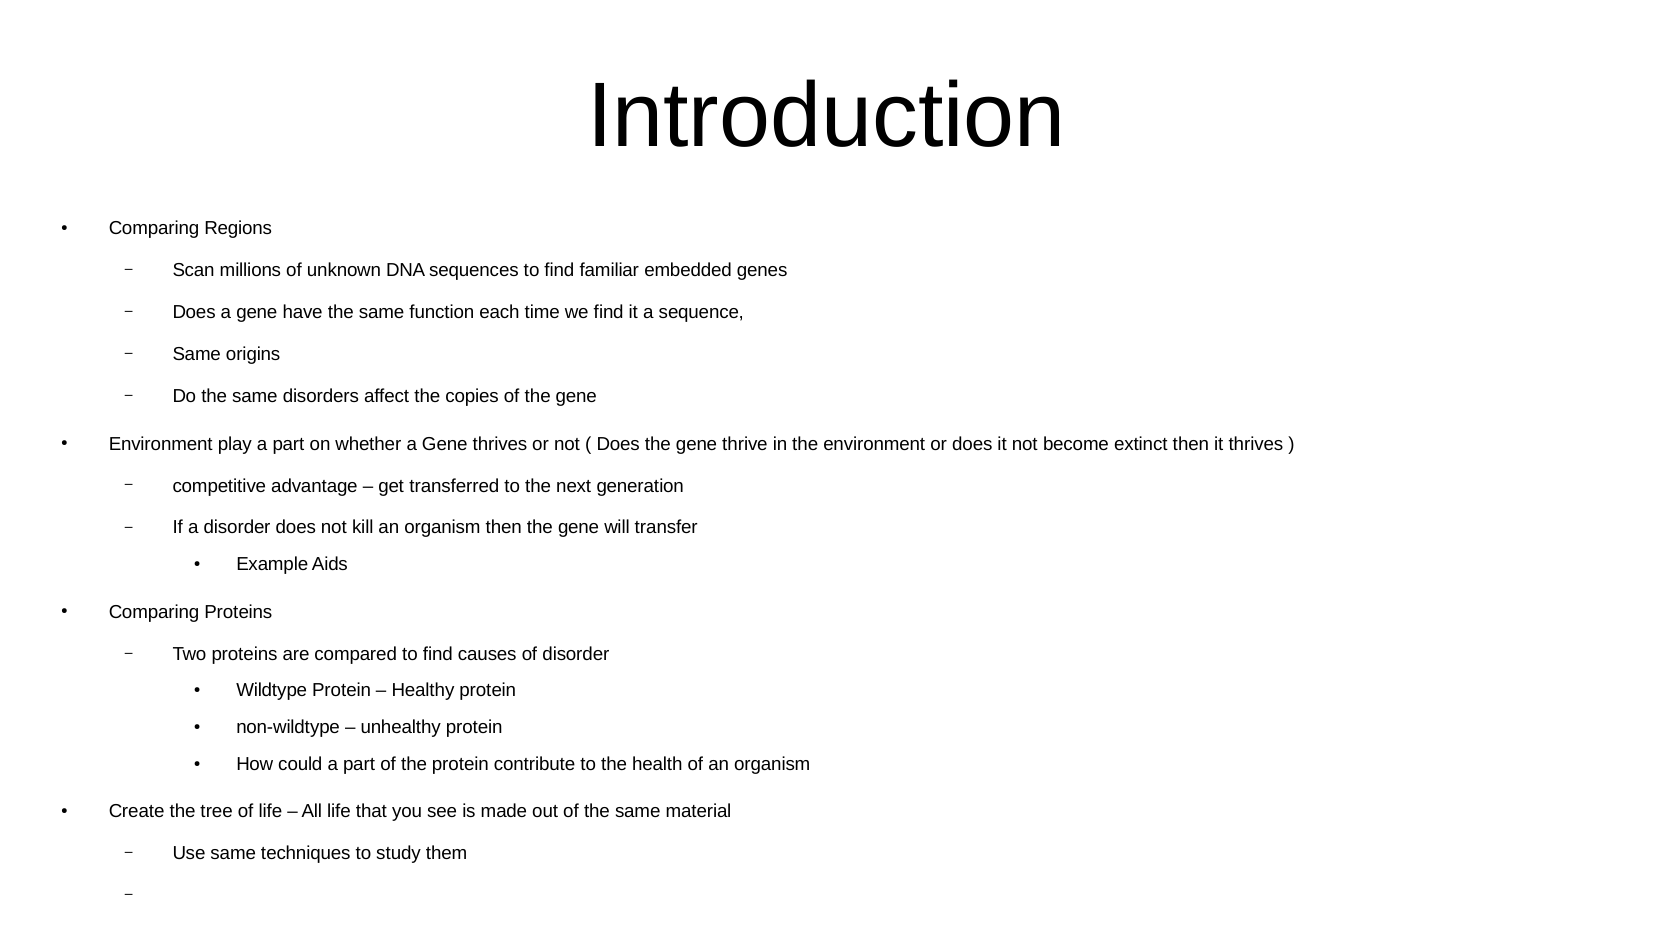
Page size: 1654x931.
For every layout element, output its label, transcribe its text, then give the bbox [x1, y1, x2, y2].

title Introduction [82, 37, 1571, 193]
list Comparing Regions Scan millions of unknown DNA sequences to find familiar embedded genes Does a gene have the same function each time we find it a sequence, Same origins Do the same disorders affect the copies of the gene Environment play a part on whether a Gene thrives or not ( Does the gene thrive in the environment or does it not become extinct then it thrives ) competitive advantage – get transferred to the next generation If a disorder does not kill an organism then the gene will transfer Example Aids Comparing Proteins Two proteins are compared to find causes of disorder Wildtype Protein – Healthy protein non-wildtype – unhealthy protein How could a part of the protein contribute to the health of an organism Create the tree of life – All life that you see is made out of the same material Use same techniques to study them [45, 217, 1571, 871]
